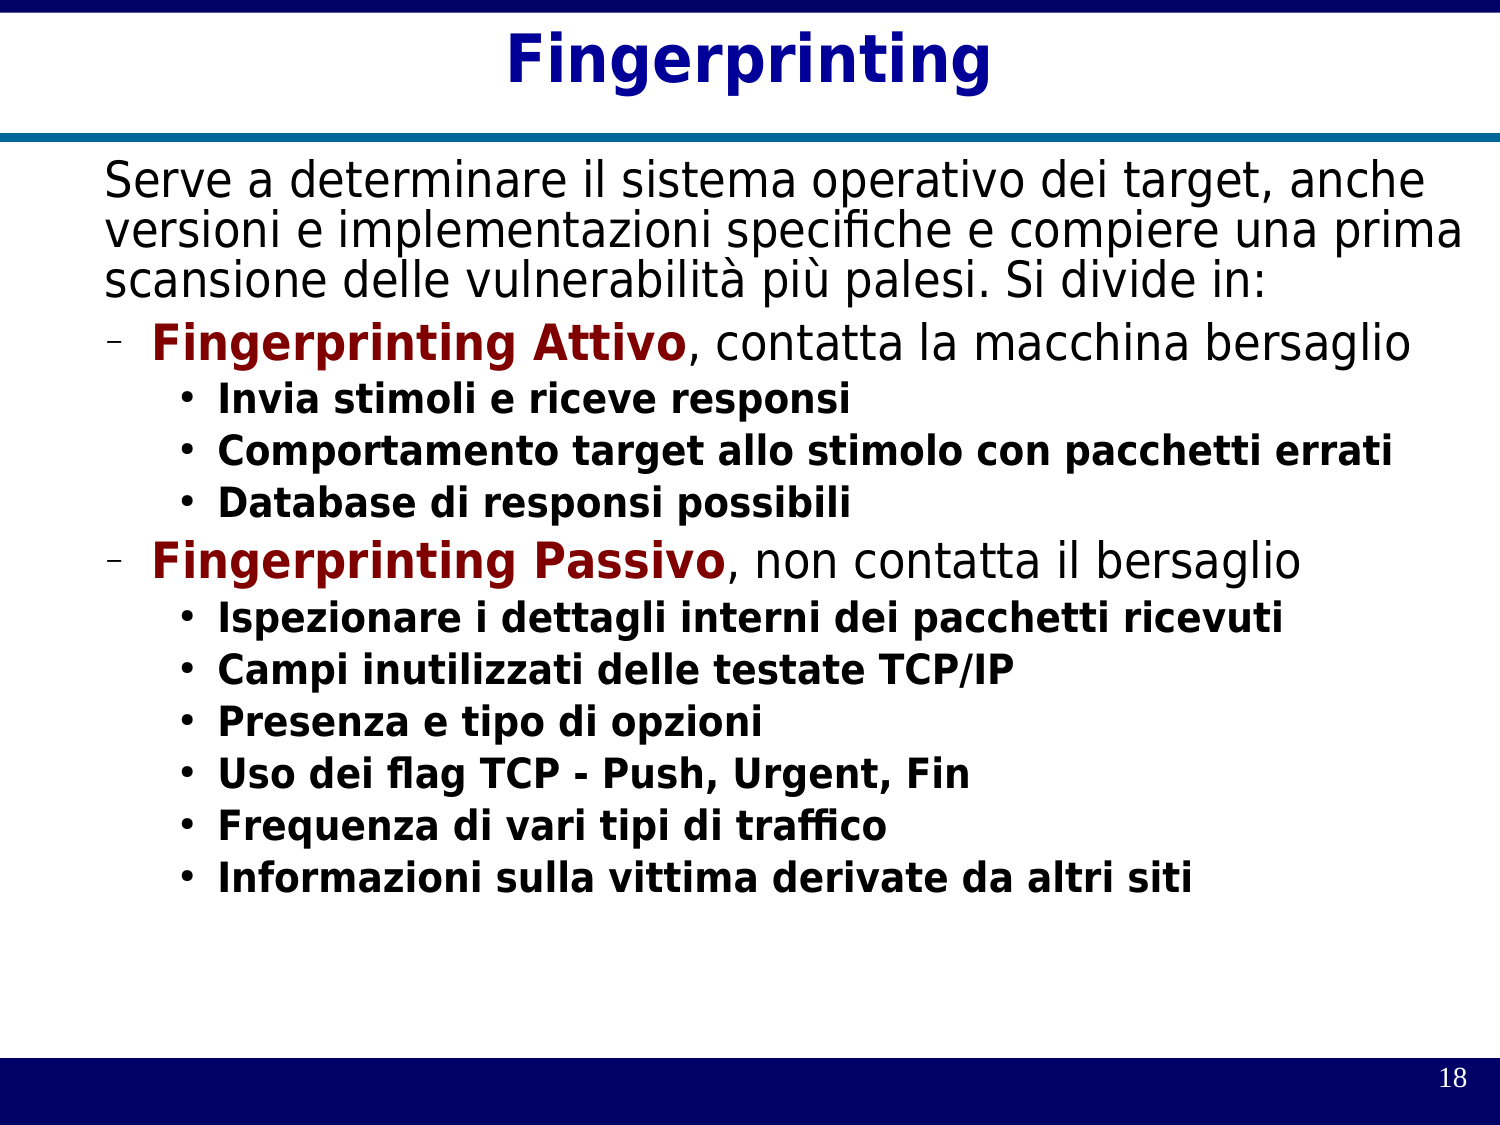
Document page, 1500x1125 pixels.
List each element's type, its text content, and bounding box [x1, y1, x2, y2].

title Fingerprinting [62, 0, 1438, 126]
list Serve a determinare il sistema operativo dei target, anche versioni e implementazioni specifiche e compiere una prima scansione delle vulnerabilità più palesi. Si divide in: Fingerprinting Attivo, contatta la macchina bersaglio Invia stimoli e riceve responsi Comportamento target allo stimolo con pacchetti errati Database di responsi possibili Fingerprinting Passivo, non contatta il bersaglio Ispezionare i dettagli interni dei pacchetti ricevuti Campi inutilizzati delle testate TCP/IP Presenza e tipo di opzioni Uso dei flag TCP - Push, Urgent, Fin Frequenza di vari tipi di traffico Informazioni sulla vittima derivate da altri siti [15, 149, 1486, 1025]
